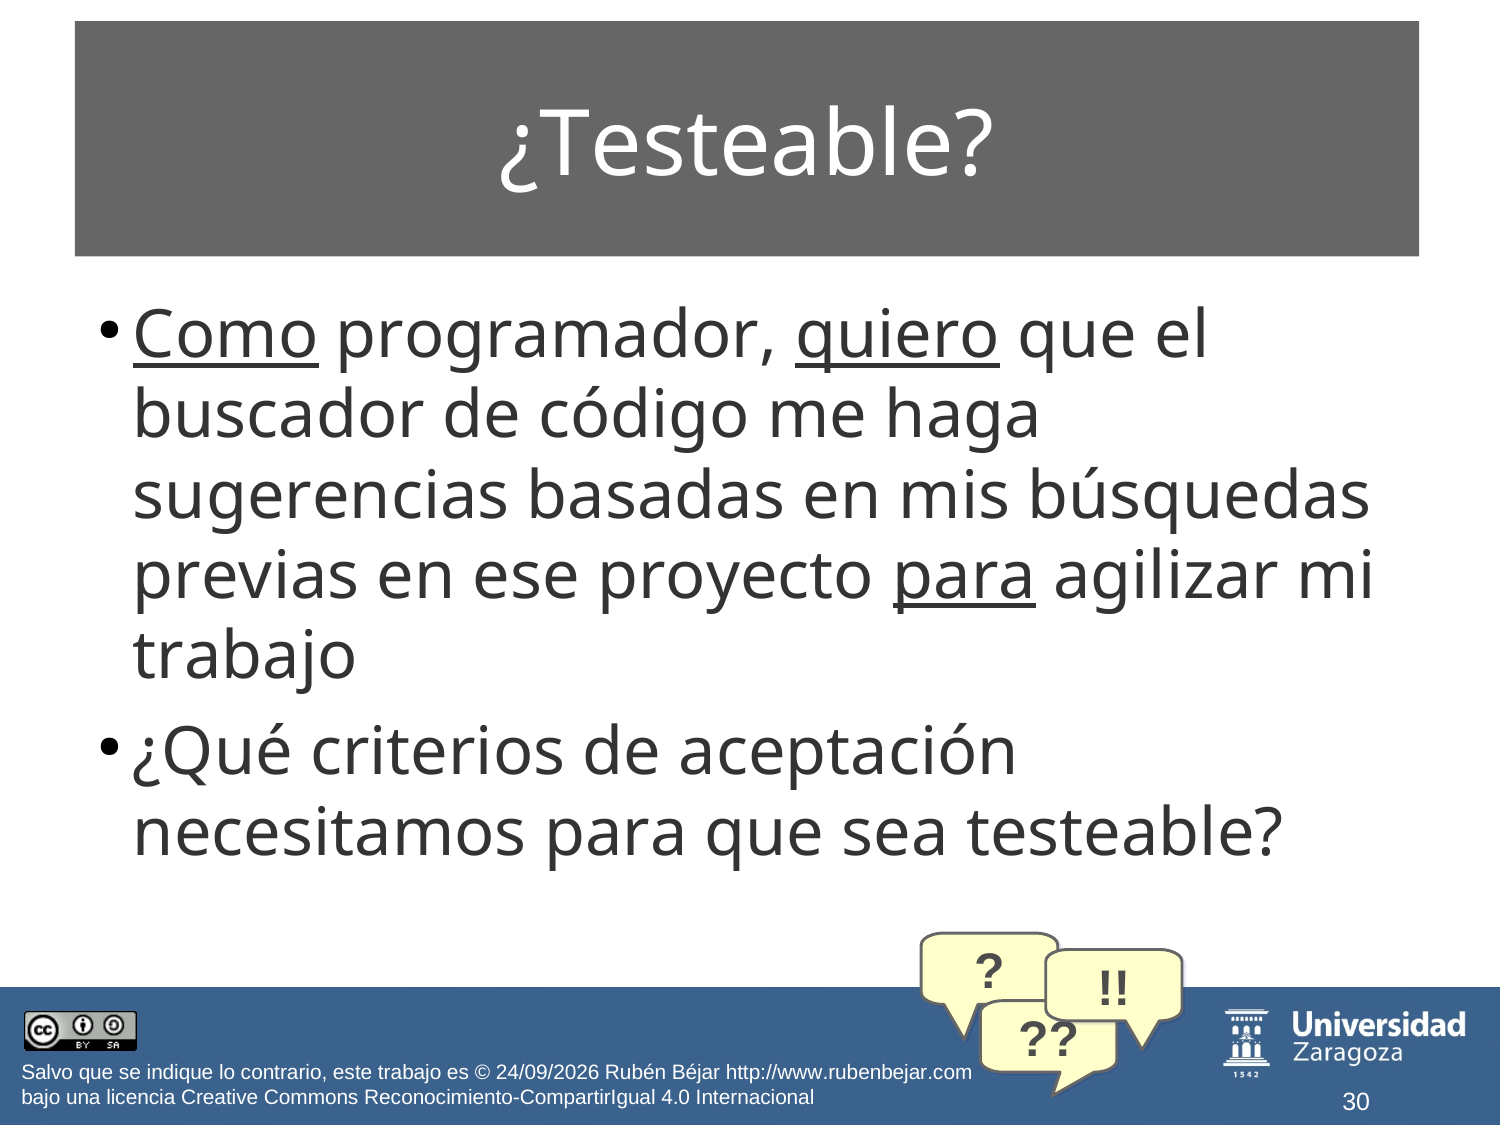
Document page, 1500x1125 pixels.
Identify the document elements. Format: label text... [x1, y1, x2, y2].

picture [0, 987, 1500, 1125]
list Como programador, quiero que el buscador de código me haga sugerencias basadas en mis búsquedas previas en ese proyecto para agilizar mi trabajo ¿Qué criterios de aceptación necesitamos para que sea testeable? [82, 283, 1418, 957]
text_box ? [921, 933, 1058, 1040]
title ¿Testeable? [74, 21, 1420, 257]
text_box !! [1045, 949, 1182, 1050]
text_box ?? [980, 1000, 1117, 1097]
